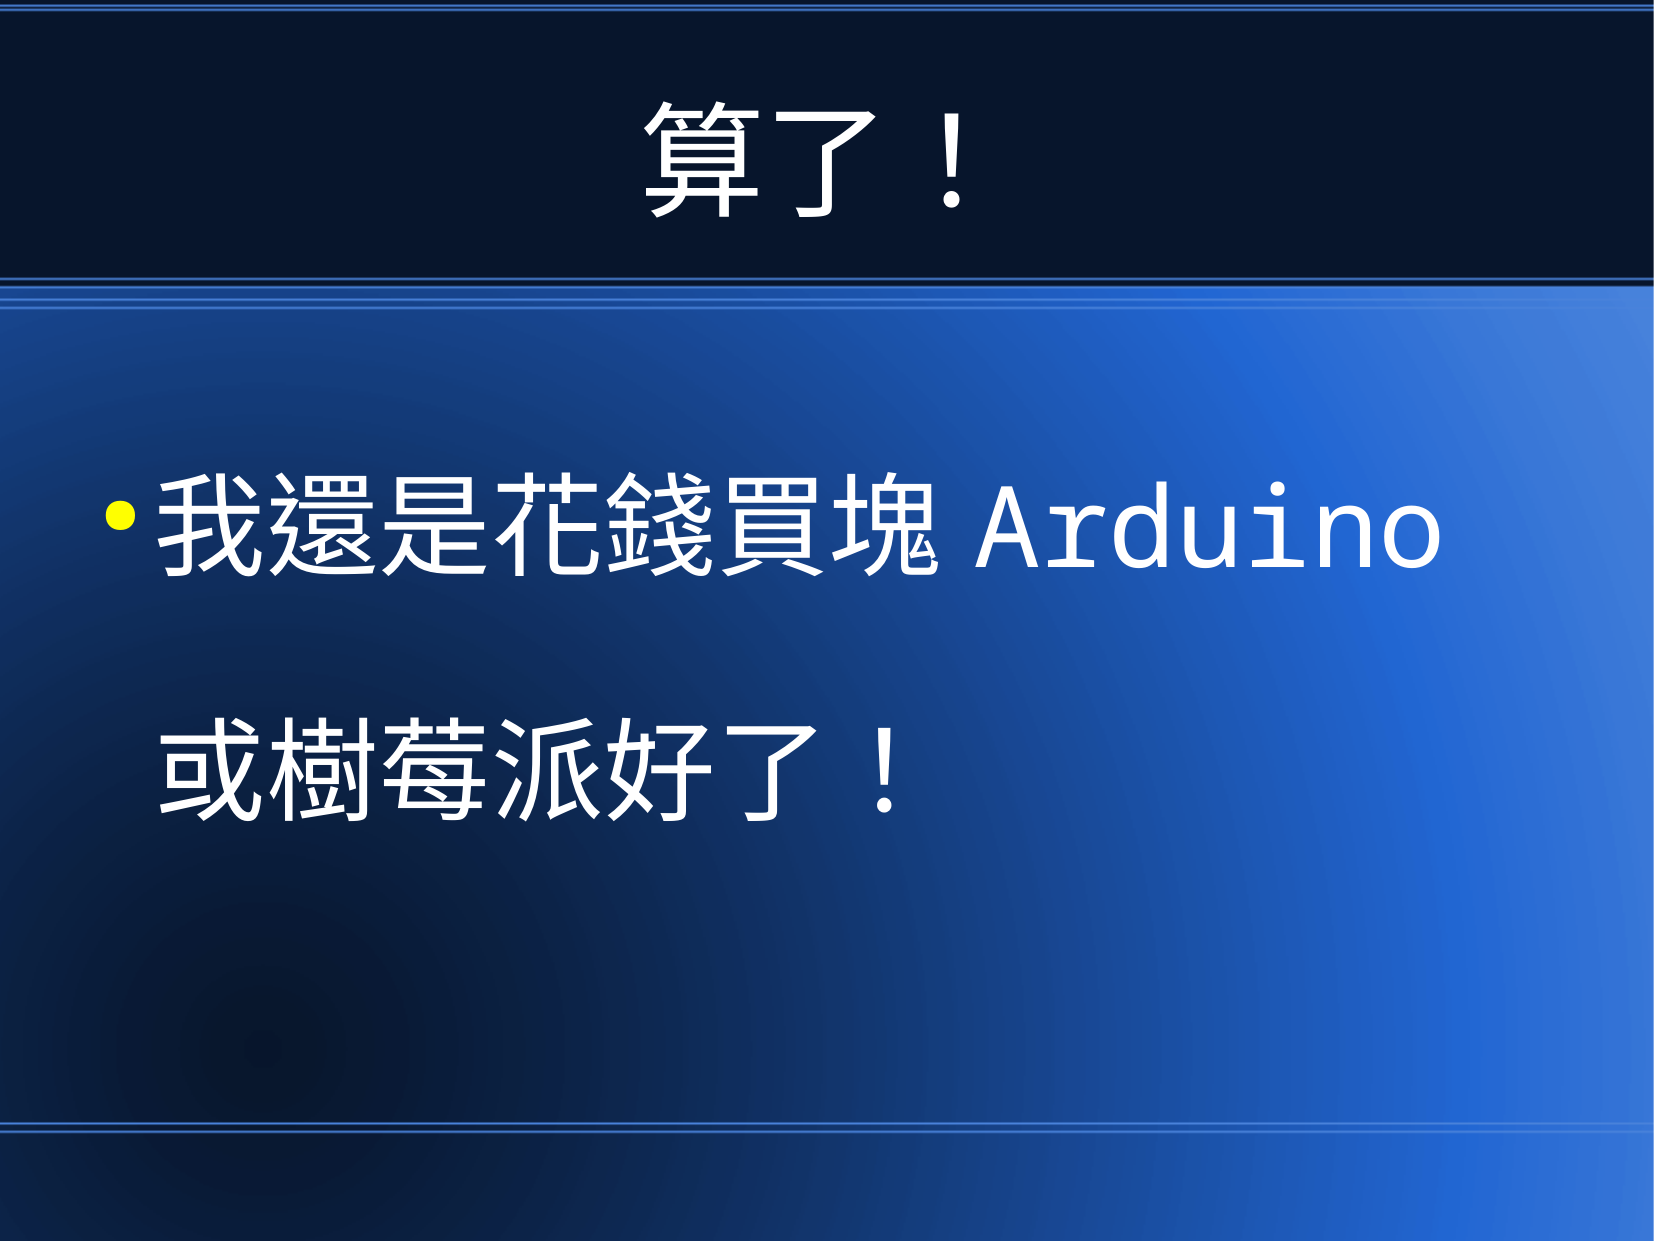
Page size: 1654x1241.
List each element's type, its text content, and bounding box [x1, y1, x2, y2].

title 算了！ [82, 49, 1571, 257]
picture [0, 0, 1654, 1241]
list 我還是花錢買塊Arduino或樹莓派好了！ [82, 355, 1571, 1241]
